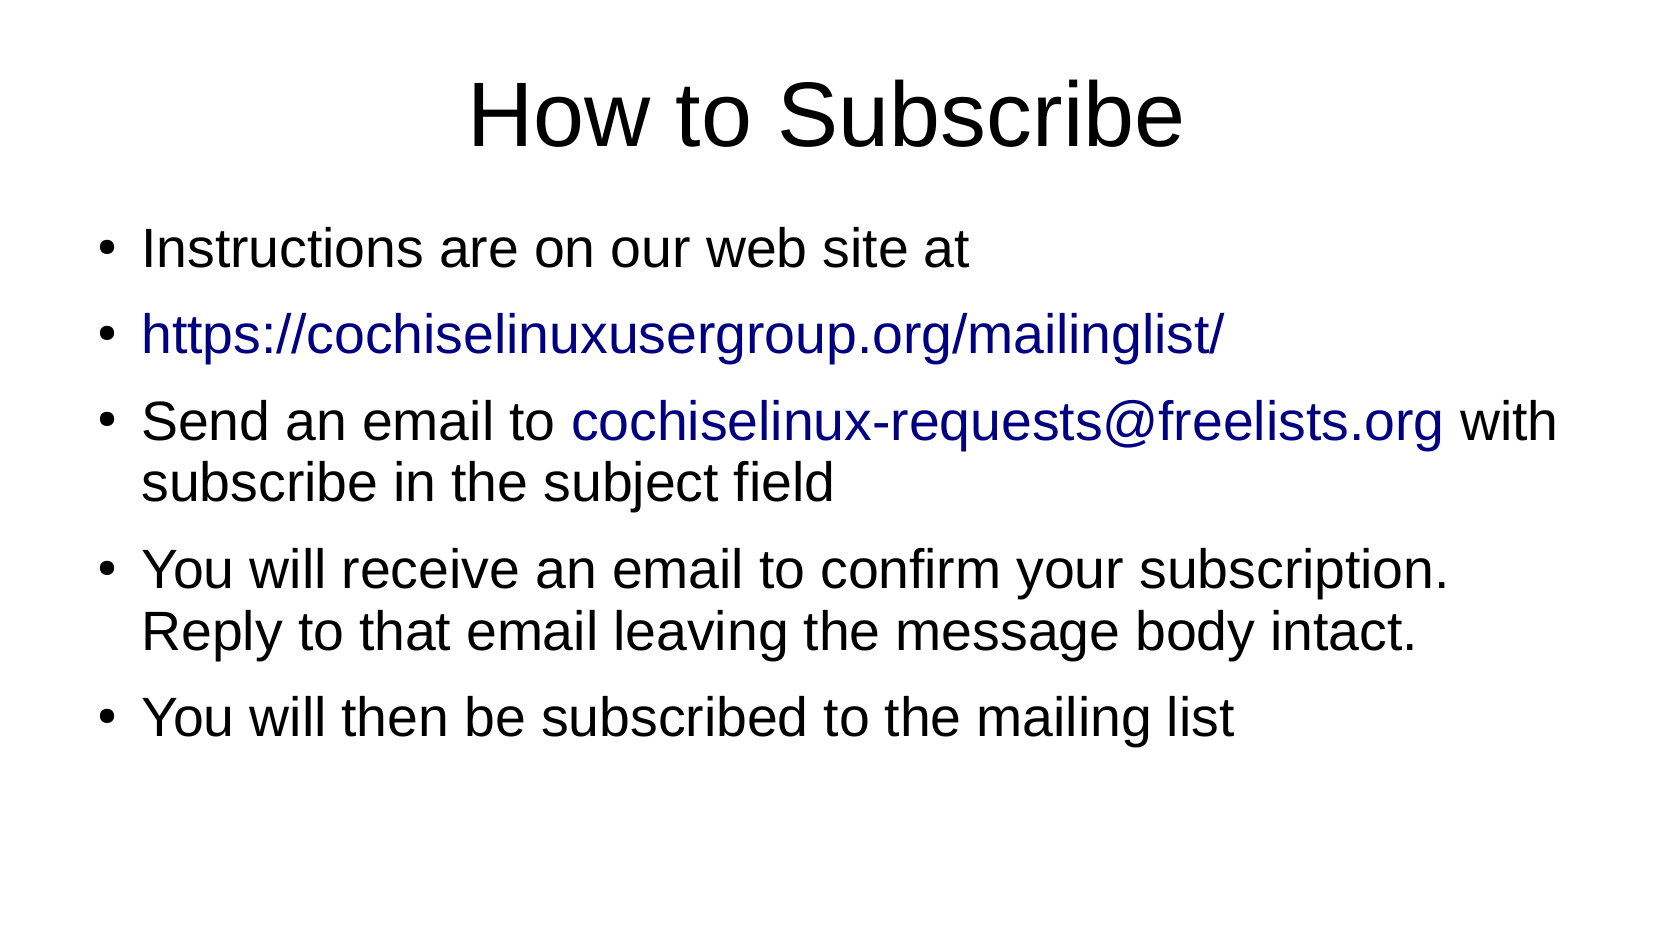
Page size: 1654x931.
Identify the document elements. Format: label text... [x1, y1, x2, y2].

list Instructions are on our web site at https://cochiselinuxusergroup.org/mailinglist/ Send an email to cochiselinux-requests@freelists.org with subscribe in the subject field You will receive an email to confirm your subscription. Reply to that email leaving the message body intact. You will then be subscribed to the mailing list [82, 217, 1571, 758]
title How to Subscribe [82, 37, 1571, 193]
